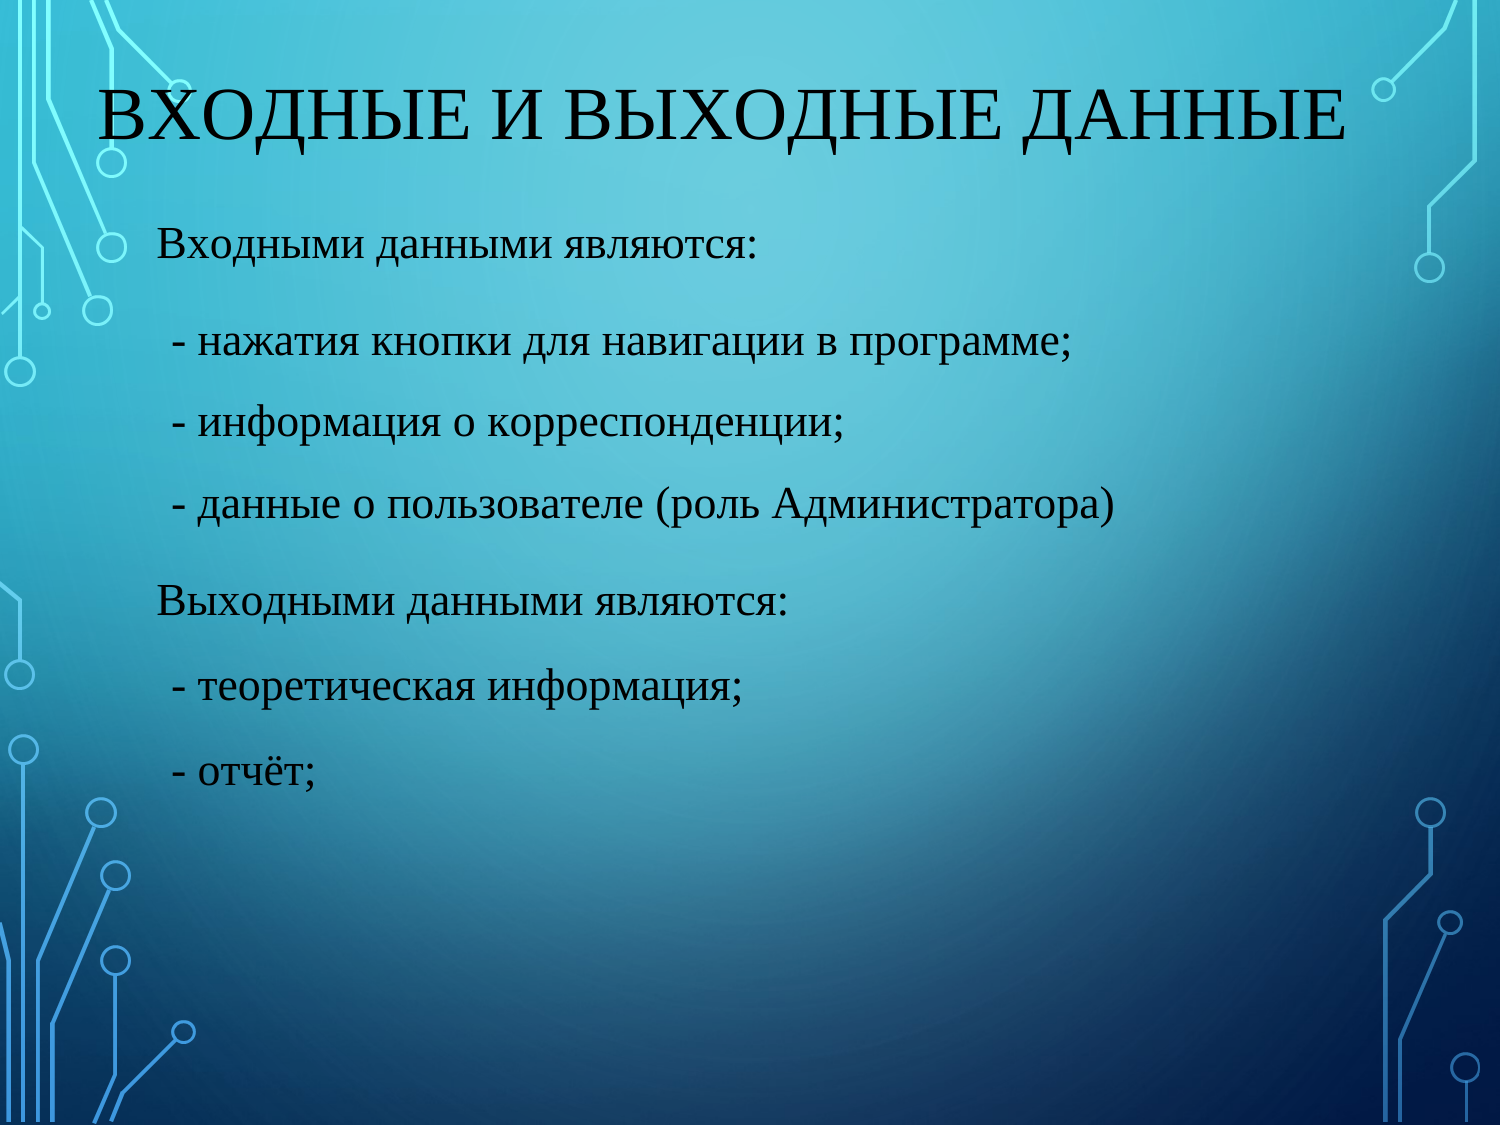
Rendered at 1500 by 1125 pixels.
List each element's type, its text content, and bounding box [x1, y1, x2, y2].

text_box ВХОДНЫЕ И ВЫХОДНЫЕ ДАННЫЕ [82, 30, 1394, 177]
text_box Входными данными являются: - нажатия кнопки для навигации в программе; - информация о корреспонденции; - данные о пользователе (роль Администратора) Выходными данными являются: - теоретическая информация; - отчёт; [82, 177, 1443, 1095]
picture [0, 0, 1500, 1125]
